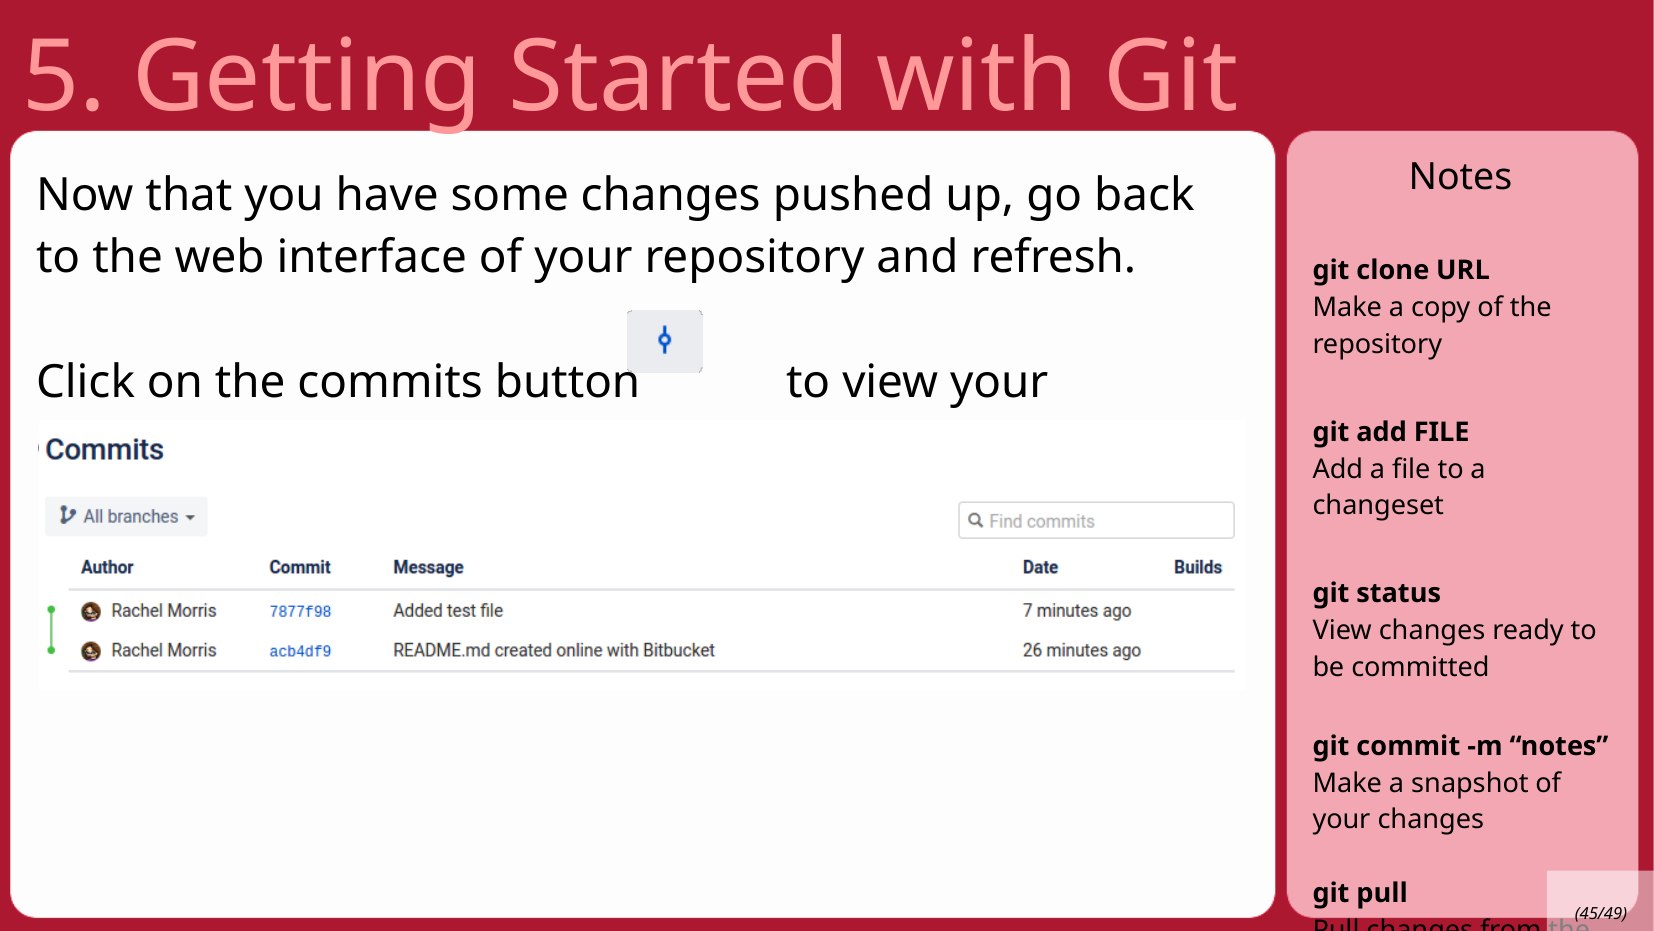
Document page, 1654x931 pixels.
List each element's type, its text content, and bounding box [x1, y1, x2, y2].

text_box (<number>/49) [1546, 877, 1654, 931]
picture [1432, 926, 1440, 931]
picture [1317, 922, 1324, 929]
picture [0, 0, 1654, 931]
text_box Notes git clone URL Make a copy of the repository git add FILE Add a file to a changeset git status View changes ready to be committed git commit -m “notes” Make a snapshot of your changes git pull Pull changes from the server git push Push changes to server [1290, 141, 1631, 906]
title 5. Getting Started with Git [22, 7, 1511, 136]
picture [1503, 926, 1511, 931]
text_box Now that you have some changes pushed up, go back to the web interface of your repository and refresh. Click on the commits button to view your commits [35, 161, 1239, 368]
